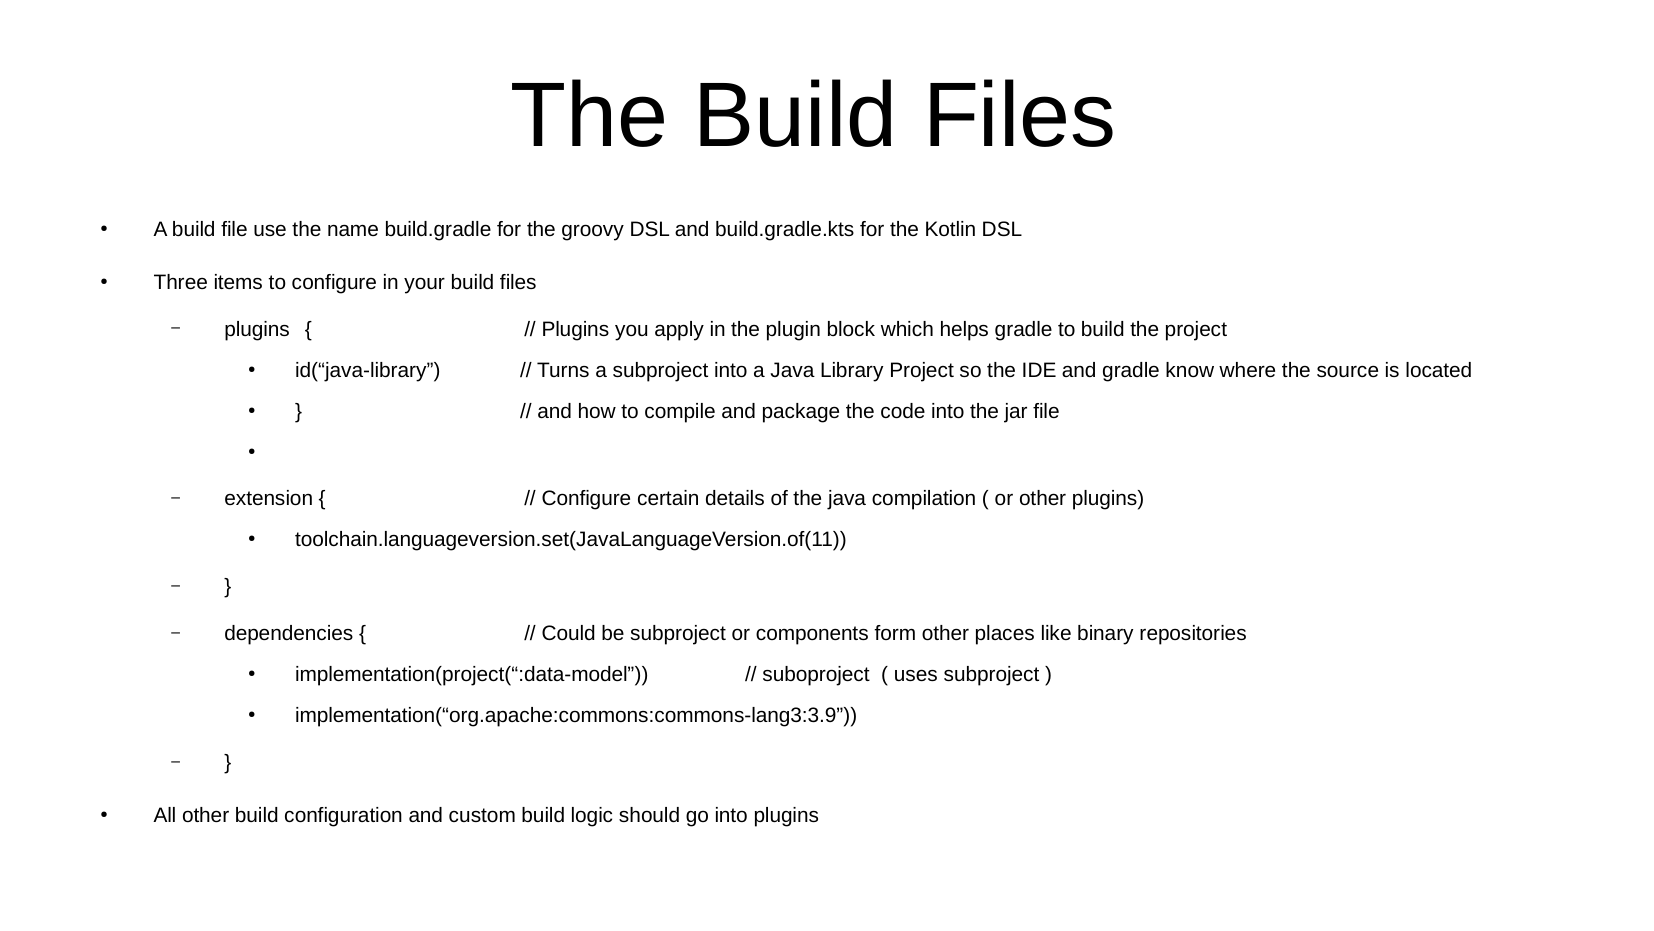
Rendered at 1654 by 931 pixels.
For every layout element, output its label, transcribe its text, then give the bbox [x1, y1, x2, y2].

title The Build Files [82, 37, 1571, 193]
list A build file use the name build.gradle for the groovy DSL and build.gradle.kts for the Kotlin DSL Three items to configure in your build files plugins { // Plugins you apply in the plugin block which helps gradle to build the project id(“java-library”) // Turns a subproject into a Java Library Project so the IDE and gradle know where the source is located } // and how to compile and package the code into the jar file extension { // Configure certain details of the java compilation ( or other plugins) toolchain.languageversion.set(JavaLanguageVersion.of(11)) } dependencies { // Could be subproject or components form other places like binary repositories implementation(project(“:data-model”)) // suboproject ( uses subproject ) implementation(“org.apache:commons:commons-lang3:3.9”)) } All other build configuration and custom build logic should go into plugins [82, 217, 1613, 901]
